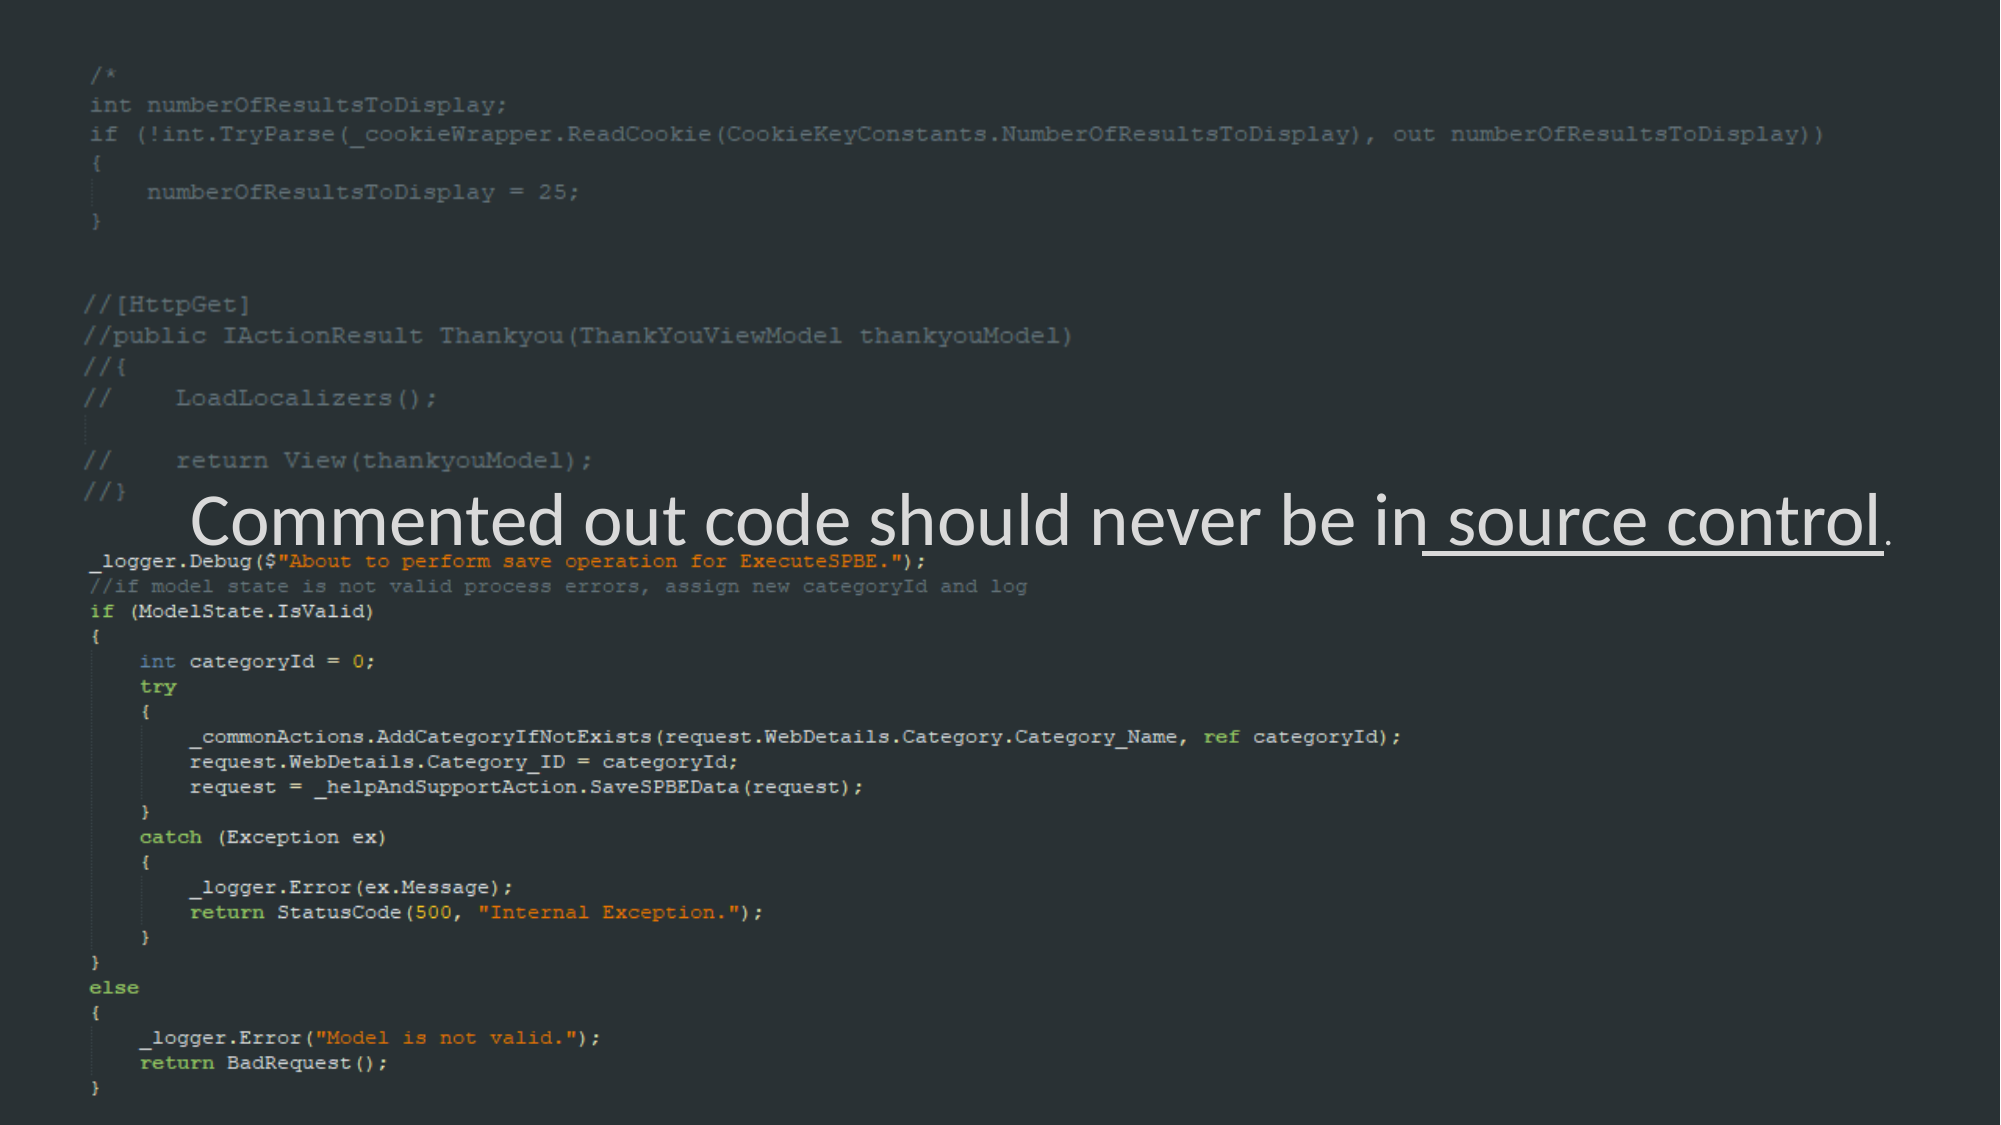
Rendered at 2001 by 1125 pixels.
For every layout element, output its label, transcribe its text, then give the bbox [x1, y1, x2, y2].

text_box Commented out code should never be in source control. [175, 463, 1923, 570]
picture [77, 548, 1422, 1113]
picture [77, 56, 1895, 252]
picture [77, 283, 1112, 517]
